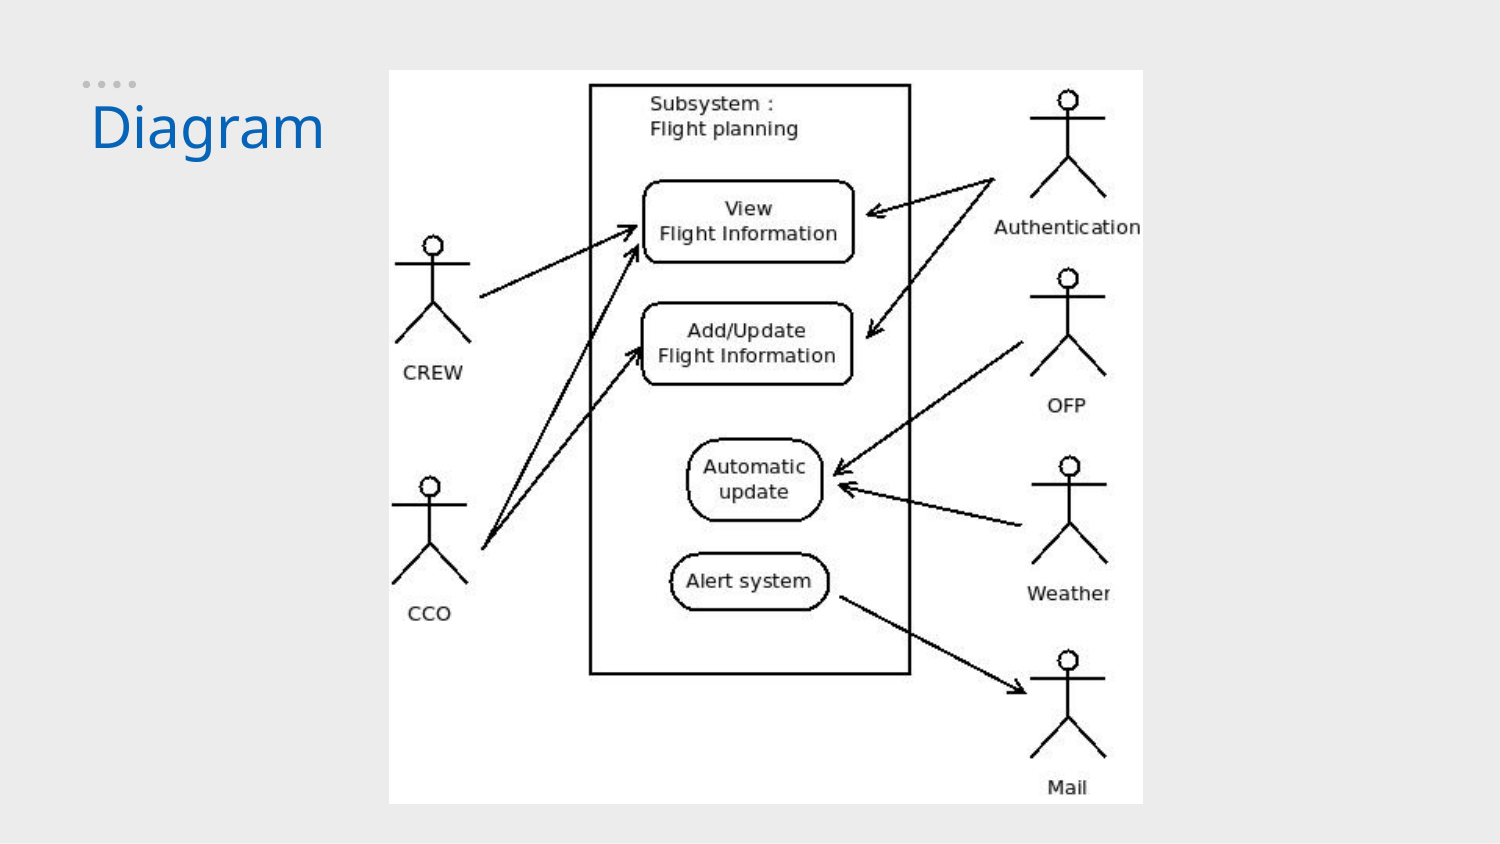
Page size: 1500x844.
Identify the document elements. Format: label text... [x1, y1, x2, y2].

text_box Diagram [75, 82, 342, 168]
picture [389, 70, 1143, 804]
